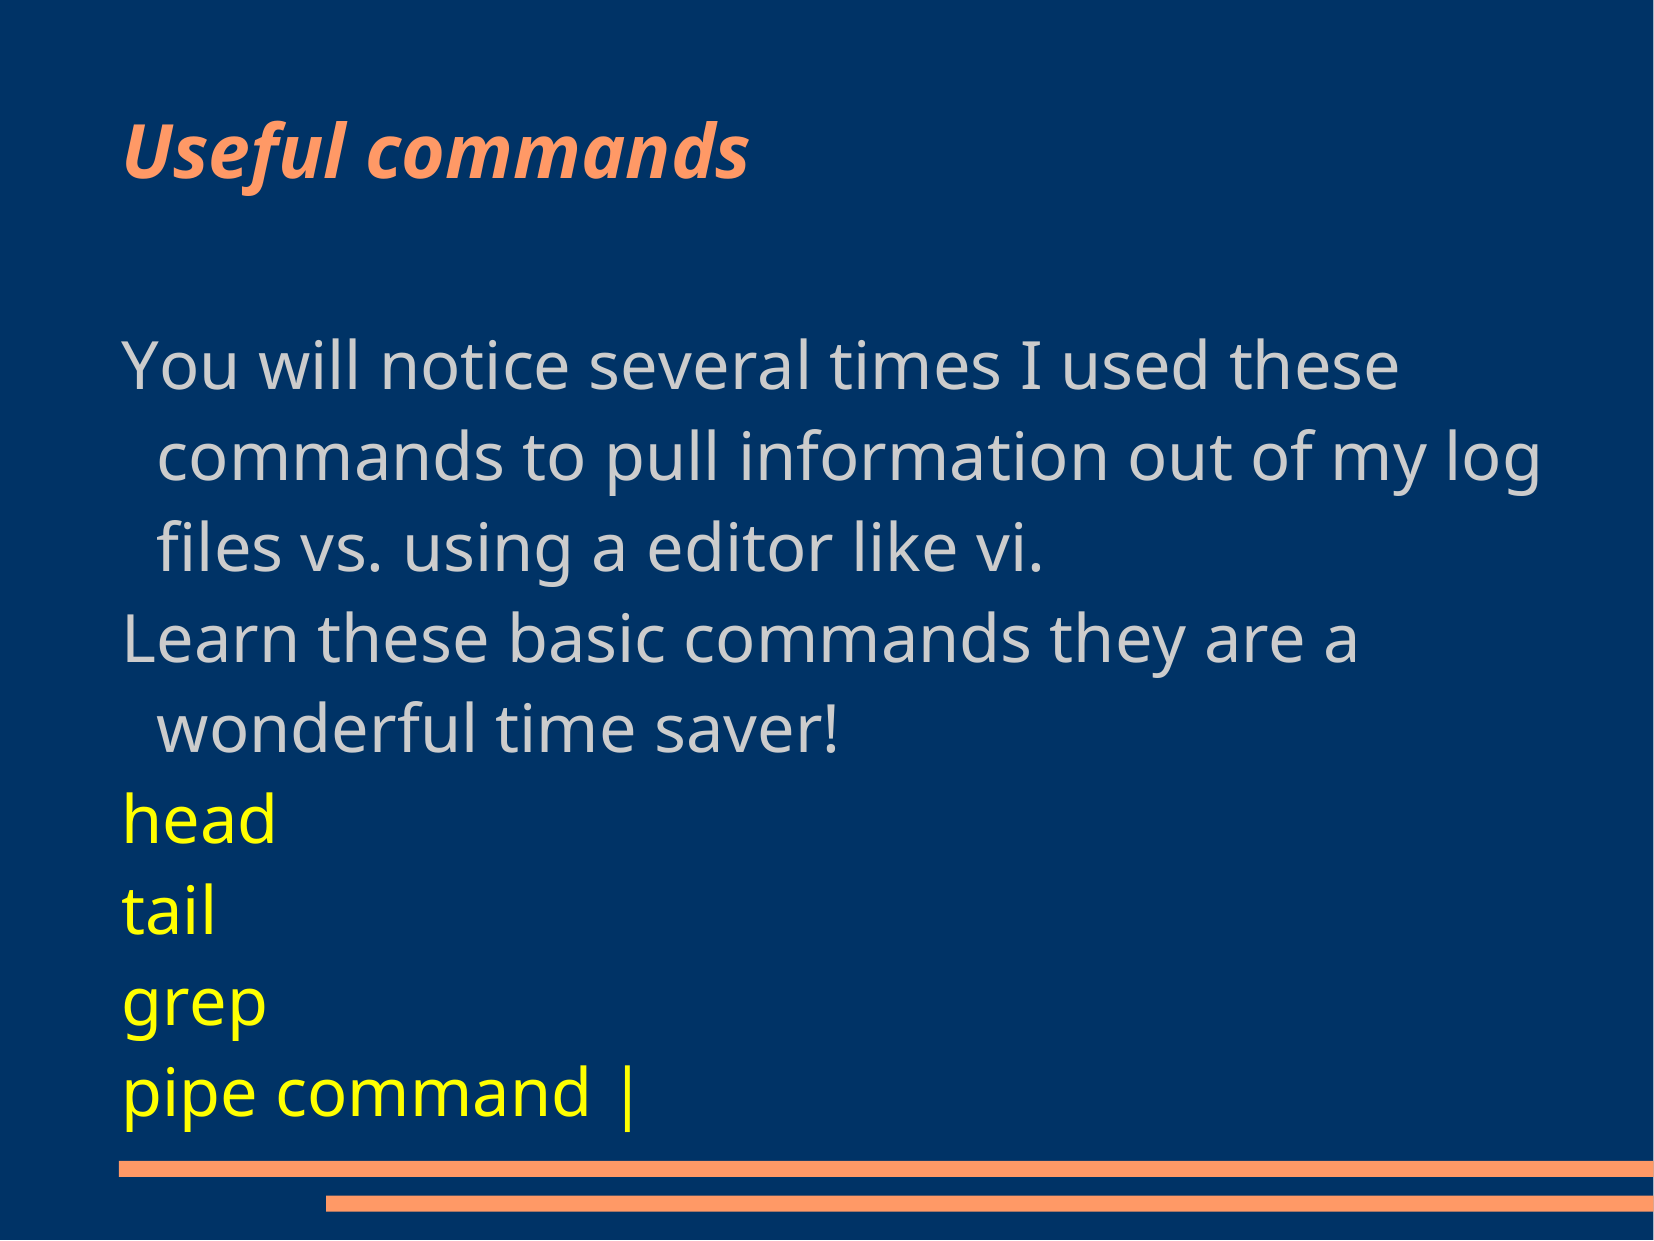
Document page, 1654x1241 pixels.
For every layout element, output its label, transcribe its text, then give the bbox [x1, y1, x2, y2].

subtitle You will notice several times I used these commands to pull information out of my log files vs. using a editor like vi. Learn these basic commands they are a wonderful time saver! head tail grep pipe command | [121, 322, 1561, 1133]
title Useful commands [121, 46, 1534, 254]
